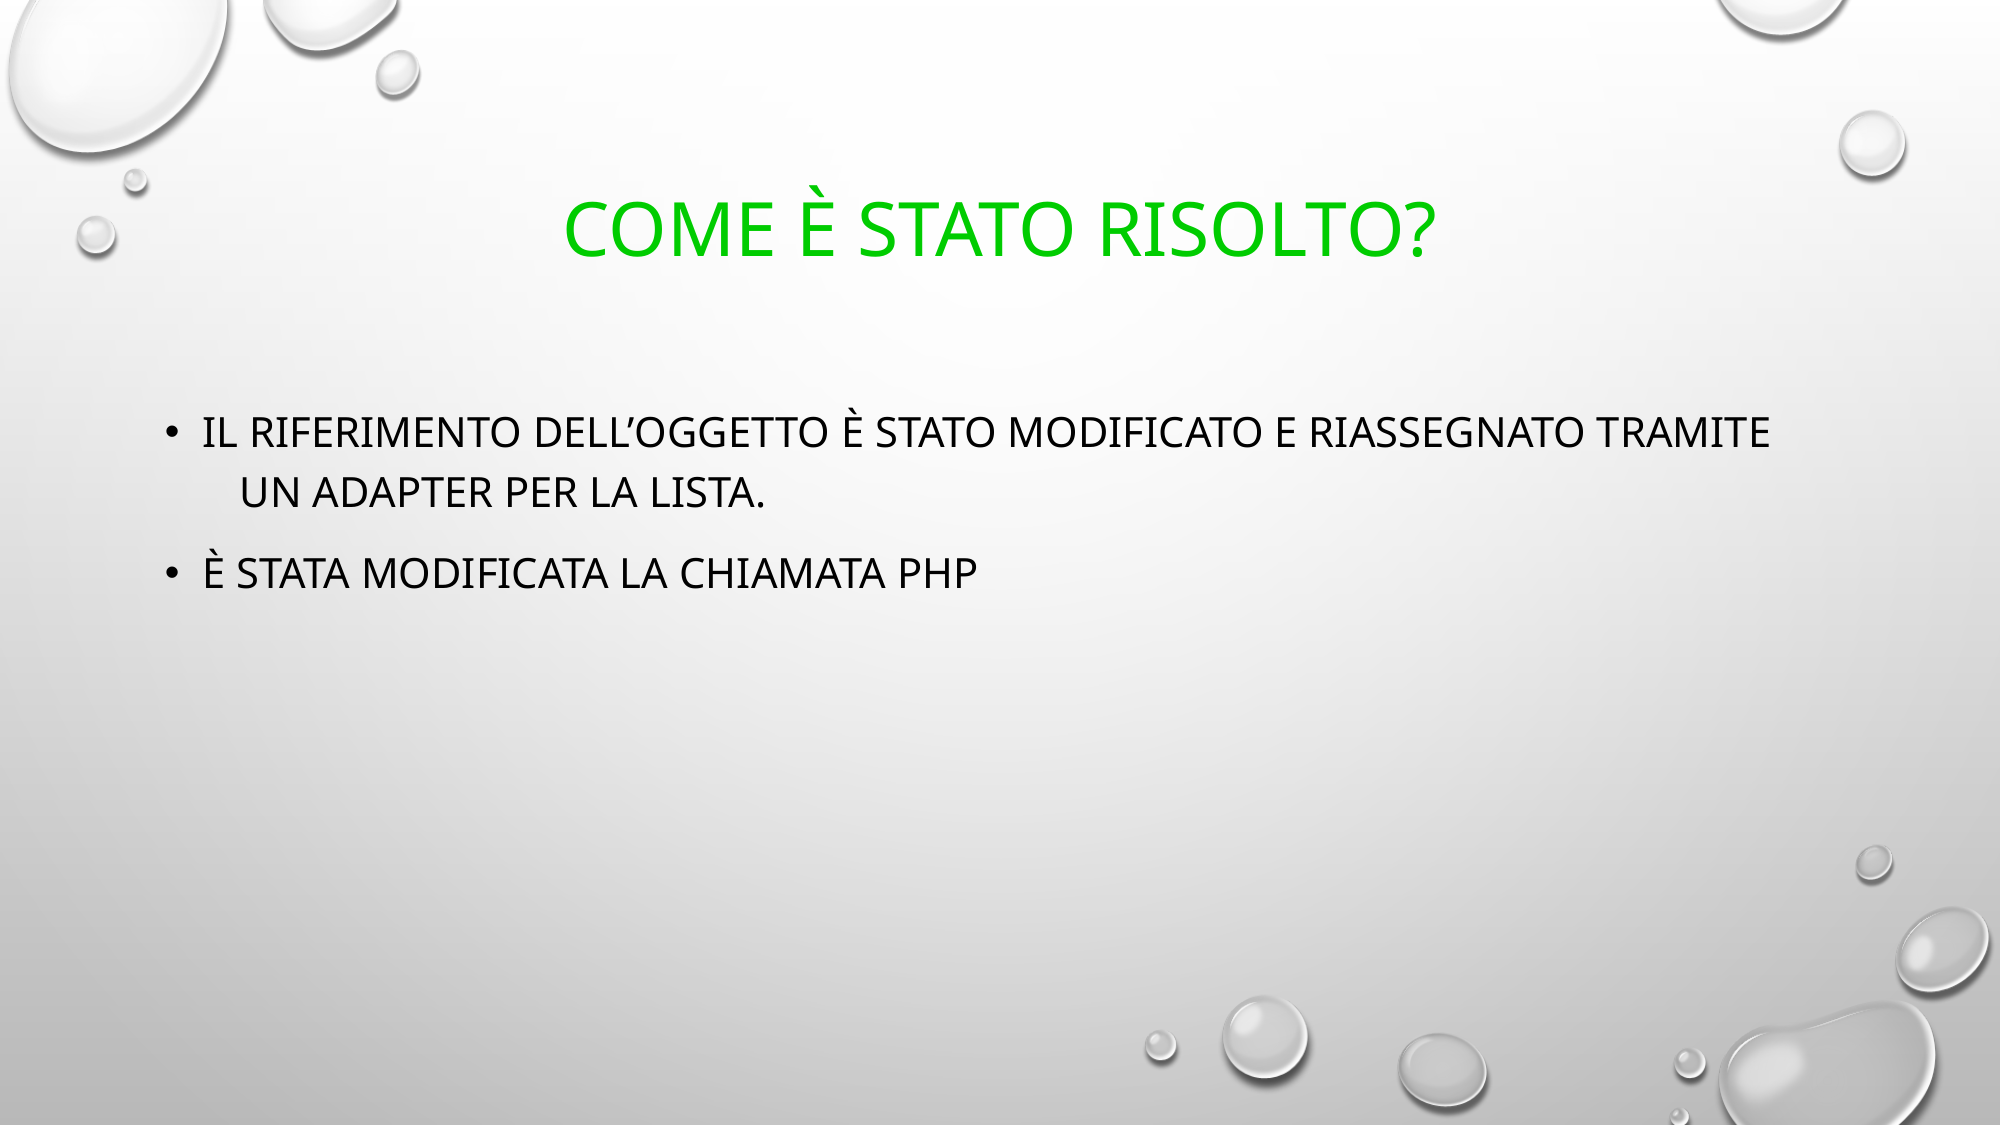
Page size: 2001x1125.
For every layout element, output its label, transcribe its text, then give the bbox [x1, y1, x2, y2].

list Il riferimento dell’oggetto è stato modificato e riassegnato tramite un adapter per la lista. È stata modificata la chiamata php [149, 388, 1850, 950]
title Come è stato risolto? [149, 101, 1851, 364]
